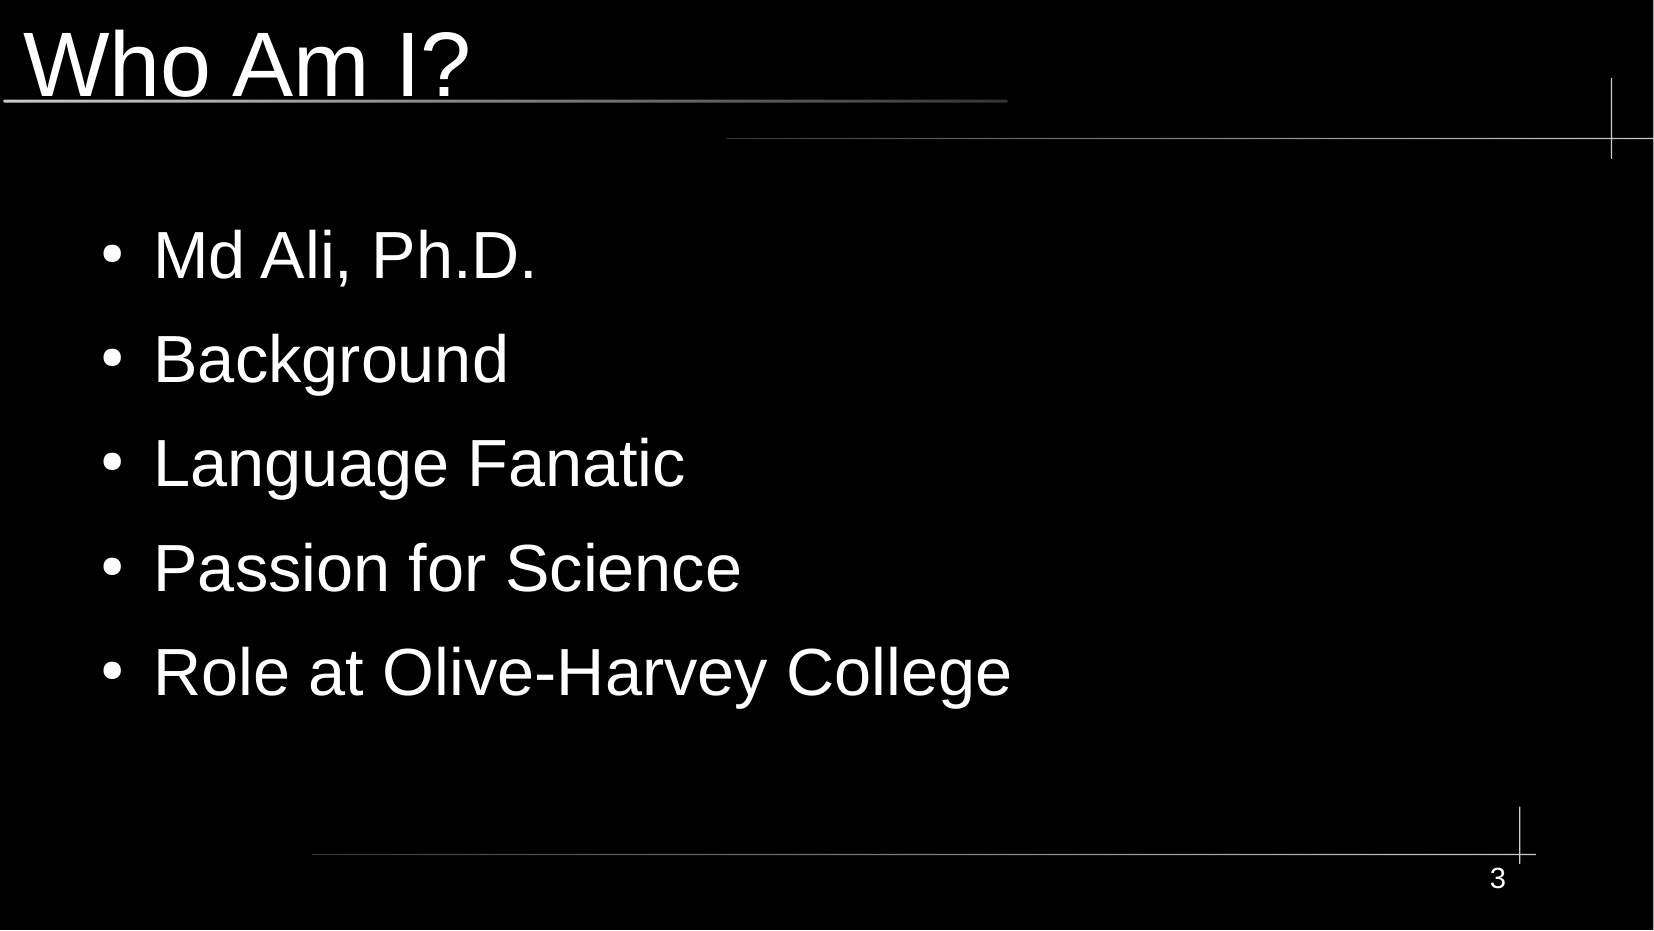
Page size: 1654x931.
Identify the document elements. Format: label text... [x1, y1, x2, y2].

list Md Ali, Ph.D. Background Language Fanatic Passion for Science Role at Olive-Harvey College [82, 217, 1571, 851]
title Who Am I? [23, 11, 1589, 119]
